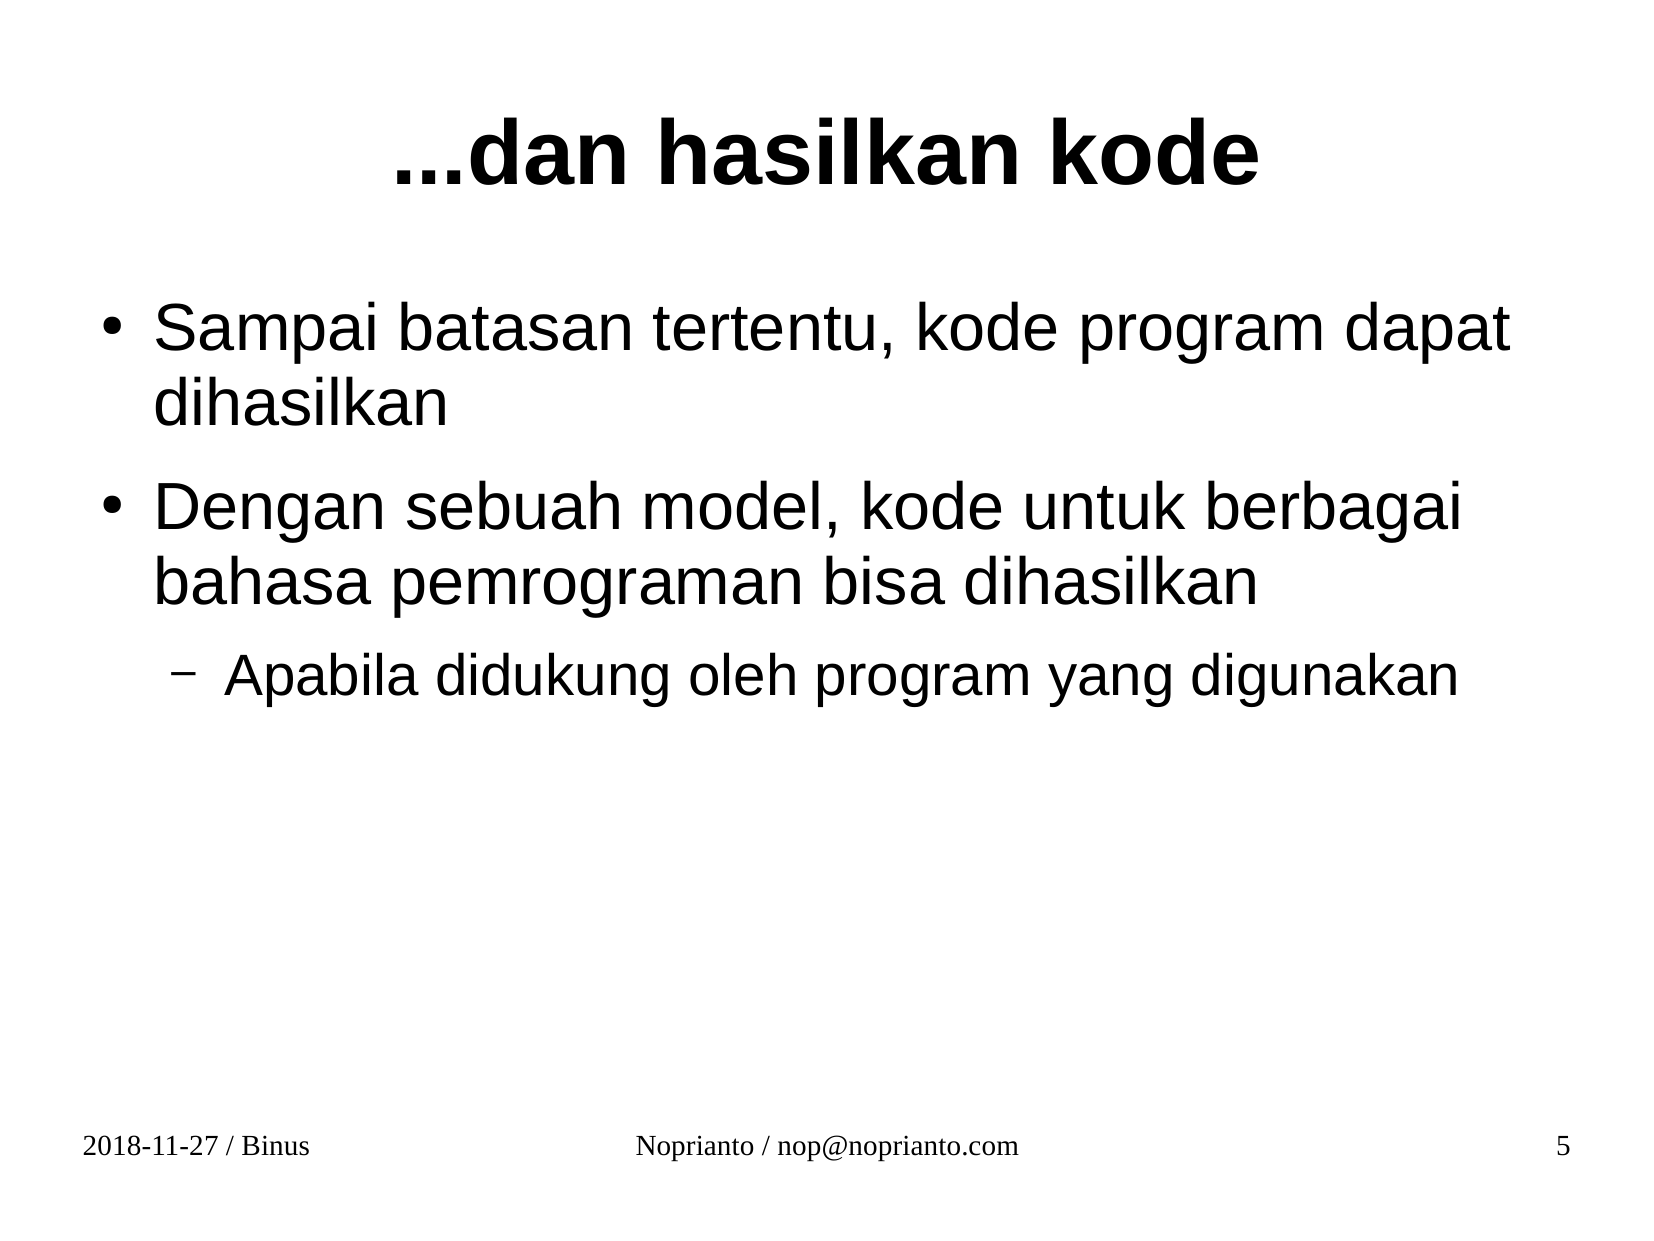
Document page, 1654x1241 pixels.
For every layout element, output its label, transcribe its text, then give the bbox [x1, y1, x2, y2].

list Sampai batasan tertentu, kode program dapat dihasilkan Dengan sebuah model, kode untuk berbagai bahasa pemrograman bisa dihasilkan Apabila didukung oleh program yang digunakan [82, 290, 1571, 1010]
title ...dan hasilkan kode [82, 49, 1571, 257]
